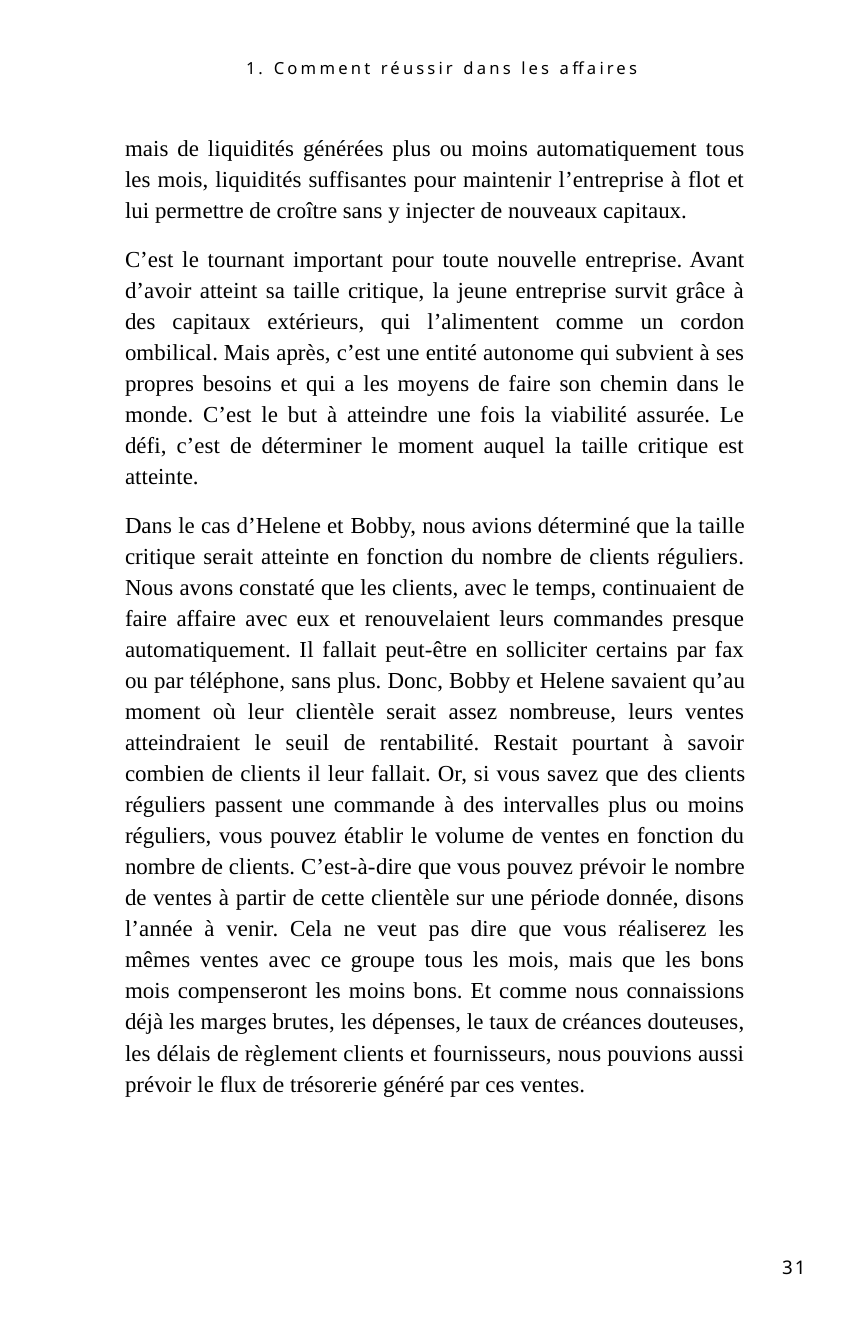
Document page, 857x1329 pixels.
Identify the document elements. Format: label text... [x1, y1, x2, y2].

text_box 1. Comment réussir dans les affaires [246, 58, 625, 79]
text_box mais de liquidités générées plus ou moins automatiquement tous les mois, liquidités suffisantes pour maintenir l’entreprise à flot et lui permettre de croître sans y injecter de nouveaux capitaux. C’est le tournant important pour toute nouvelle entreprise. Avant d’avoir atteint sa taille critique, la jeune entreprise survit grâce à des capitaux extérieurs, qui l’alimentent comme un cordon ombilical. Mais après, c’est une entité autonome qui subvient à ses propres besoins et qui a les moyens de faire son chemin dans le monde. C’est le but à atteindre une fois la viabilité assurée. Le défi, c’est de déterminer le moment auquel la taille critique est atteinte. Dans le cas d’Helene et Bobby, nous avions déterminé que la taille critique serait atteinte en fonction du nombre de clients réguliers. Nous avons constaté que les clients, avec le temps, continuaient de faire affaire avec eux et renouvelaient leurs commandes presque automatiquement. Il fallait peut-être en solliciter certains par fax ou par téléphone, sans plus. Donc, Bobby et Helene savaient qu’au moment où leur clientèle serait assez nombreuse, leurs ventes atteindraient le seuil de rentabilité. Restait pourtant à savoir combien de clients il leur fallait. Or, si vous savez que des clients réguliers passent une commande à des intervalles plus ou moins réguliers, vous pouvez établir le volume de ventes en fonction du nombre de clients. C’est-à-dire que vous pouvez prévoir le nombre de ventes à partir de cette clientèle sur une période donnée, disons l’année à venir. Cela ne veut pas dire que vous réaliserez les mêmes ventes avec ce groupe tous les mois, mais que les bons mois compenseront les moins bons. Et comme nous connaissions déjà les marges brutes, les dépenses, le taux de créances douteuses, les délais de règlement clients et fournisseurs, nous pouvions aussi prévoir le flux de trésorerie généré par ces ventes. [125, 130, 746, 1157]
text_box 31 [782, 1256, 810, 1277]
